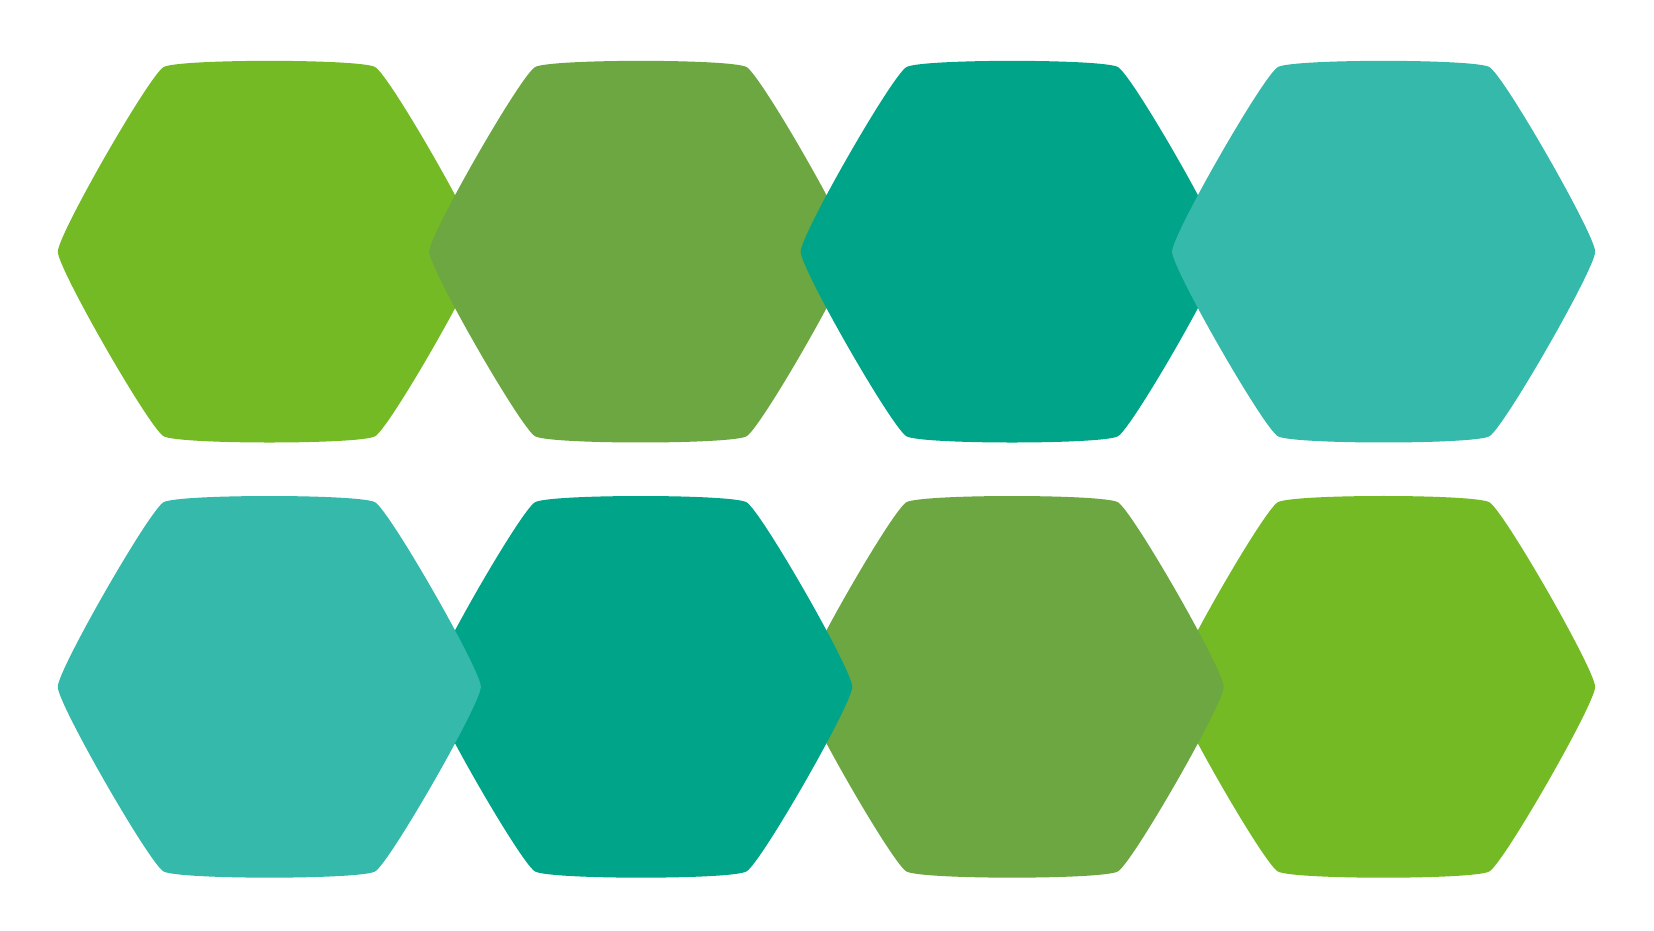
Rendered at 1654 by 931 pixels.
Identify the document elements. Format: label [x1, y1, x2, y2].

text_box [827, 495, 1596, 878]
text_box [57, 60, 826, 443]
text_box [57, 496, 480, 878]
text_box [1173, 60, 1596, 443]
